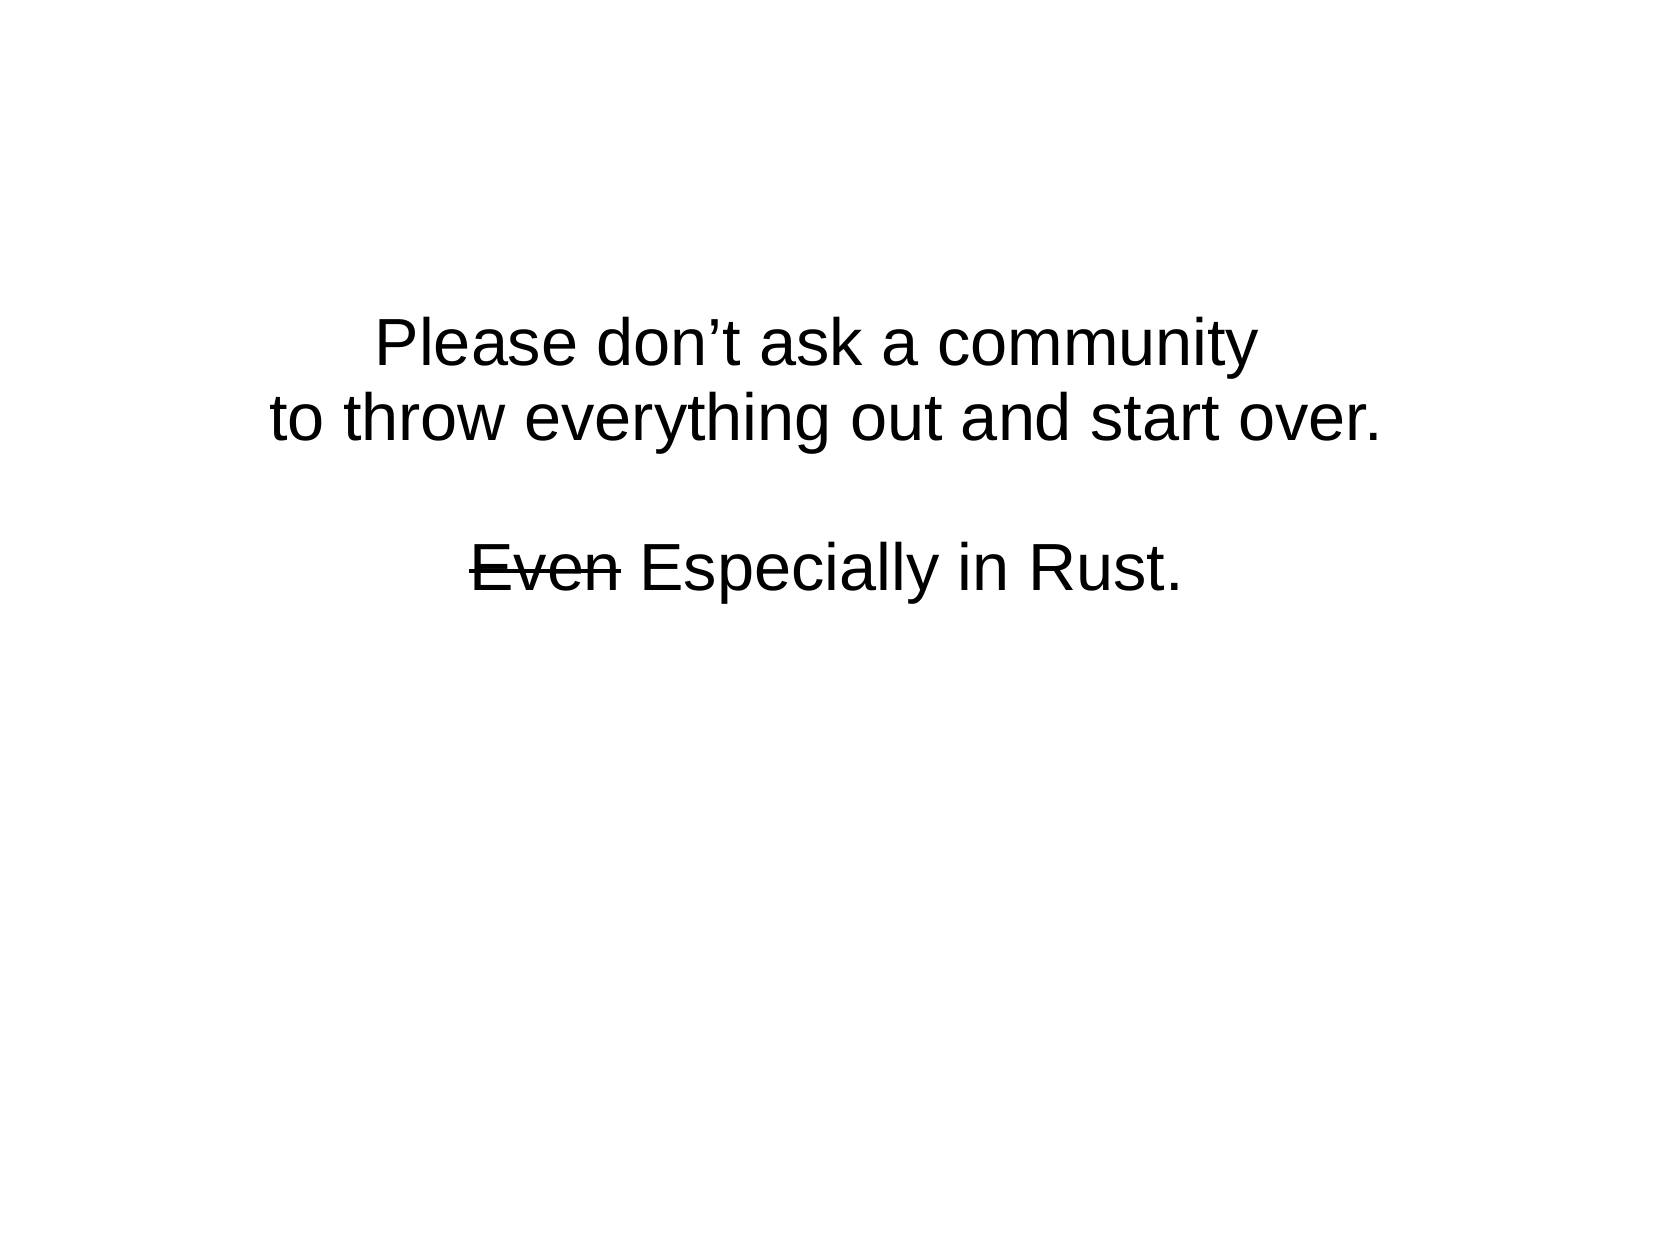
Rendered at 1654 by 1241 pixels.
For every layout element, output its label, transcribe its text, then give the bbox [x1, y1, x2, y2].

subtitle Please don’t ask a community to throw everything out and start over. Even Especially in Rust. [82, 49, 1571, 1010]
